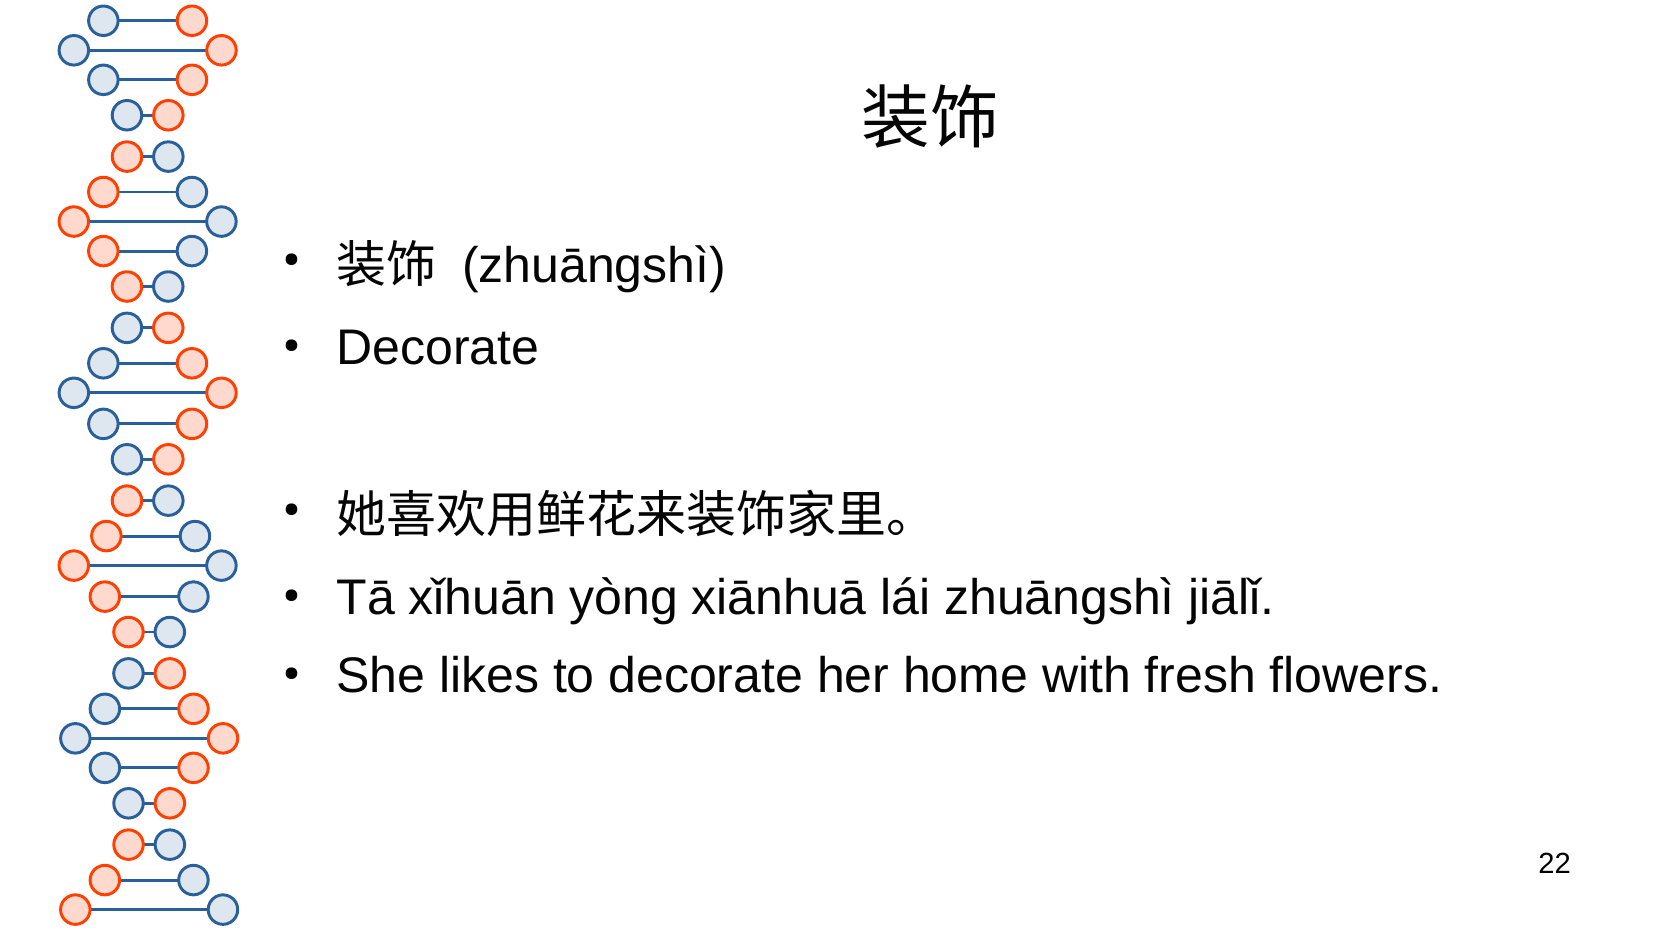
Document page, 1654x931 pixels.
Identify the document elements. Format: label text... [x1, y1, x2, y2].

list 装饰 (zhuāngshì) Decorate 她喜欢用鲜花来装饰家里。 Tā xǐhuān yòng xiānhuā lái zhuāngshì jiālǐ. She likes to decorate her home with fresh flowers. [265, 224, 1595, 764]
title 装饰 [265, 35, 1595, 189]
